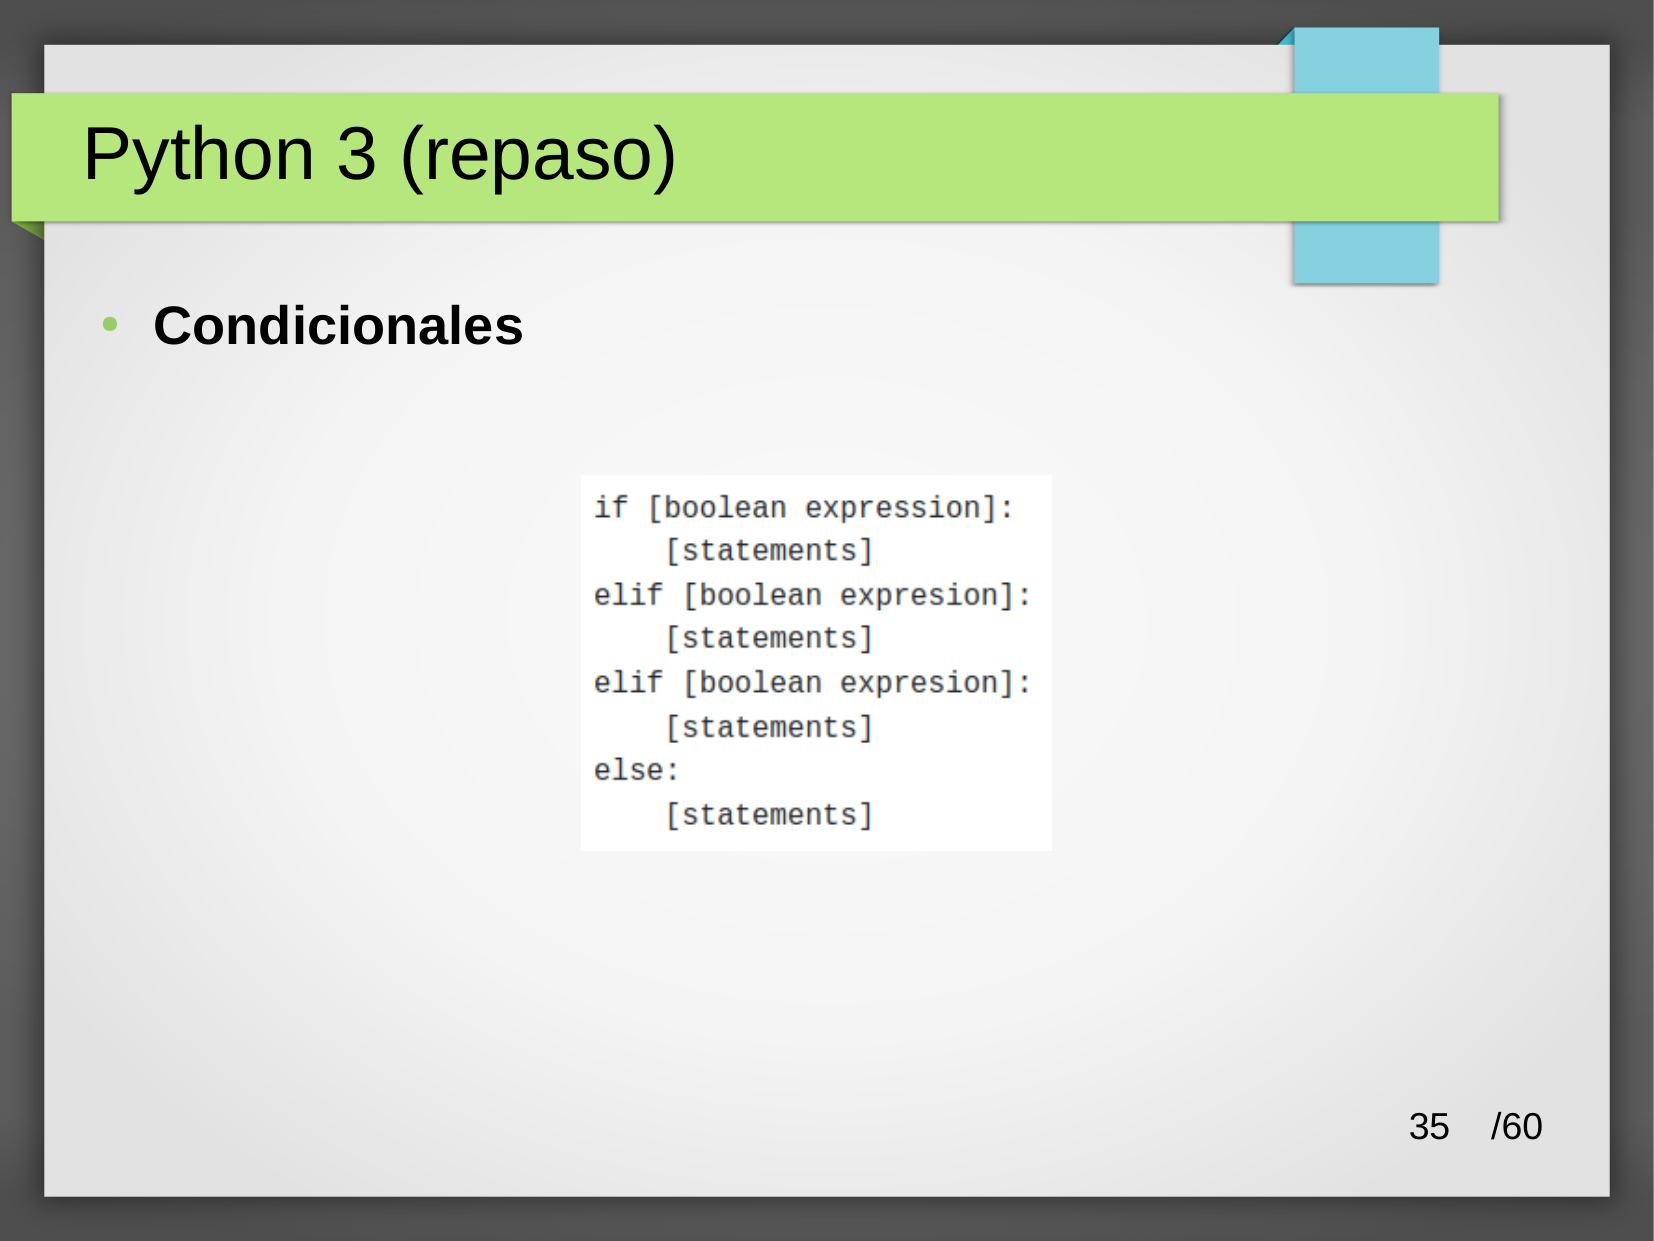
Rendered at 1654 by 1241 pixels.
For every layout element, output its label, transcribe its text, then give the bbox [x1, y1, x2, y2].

list Condicionales [82, 295, 1571, 1015]
title Python 3 (repaso) [82, 94, 1264, 213]
text_box /60 [1476, 1098, 1644, 1169]
text_box <número> [1393, 1098, 1476, 1169]
picture [0, 0, 1654, 1241]
